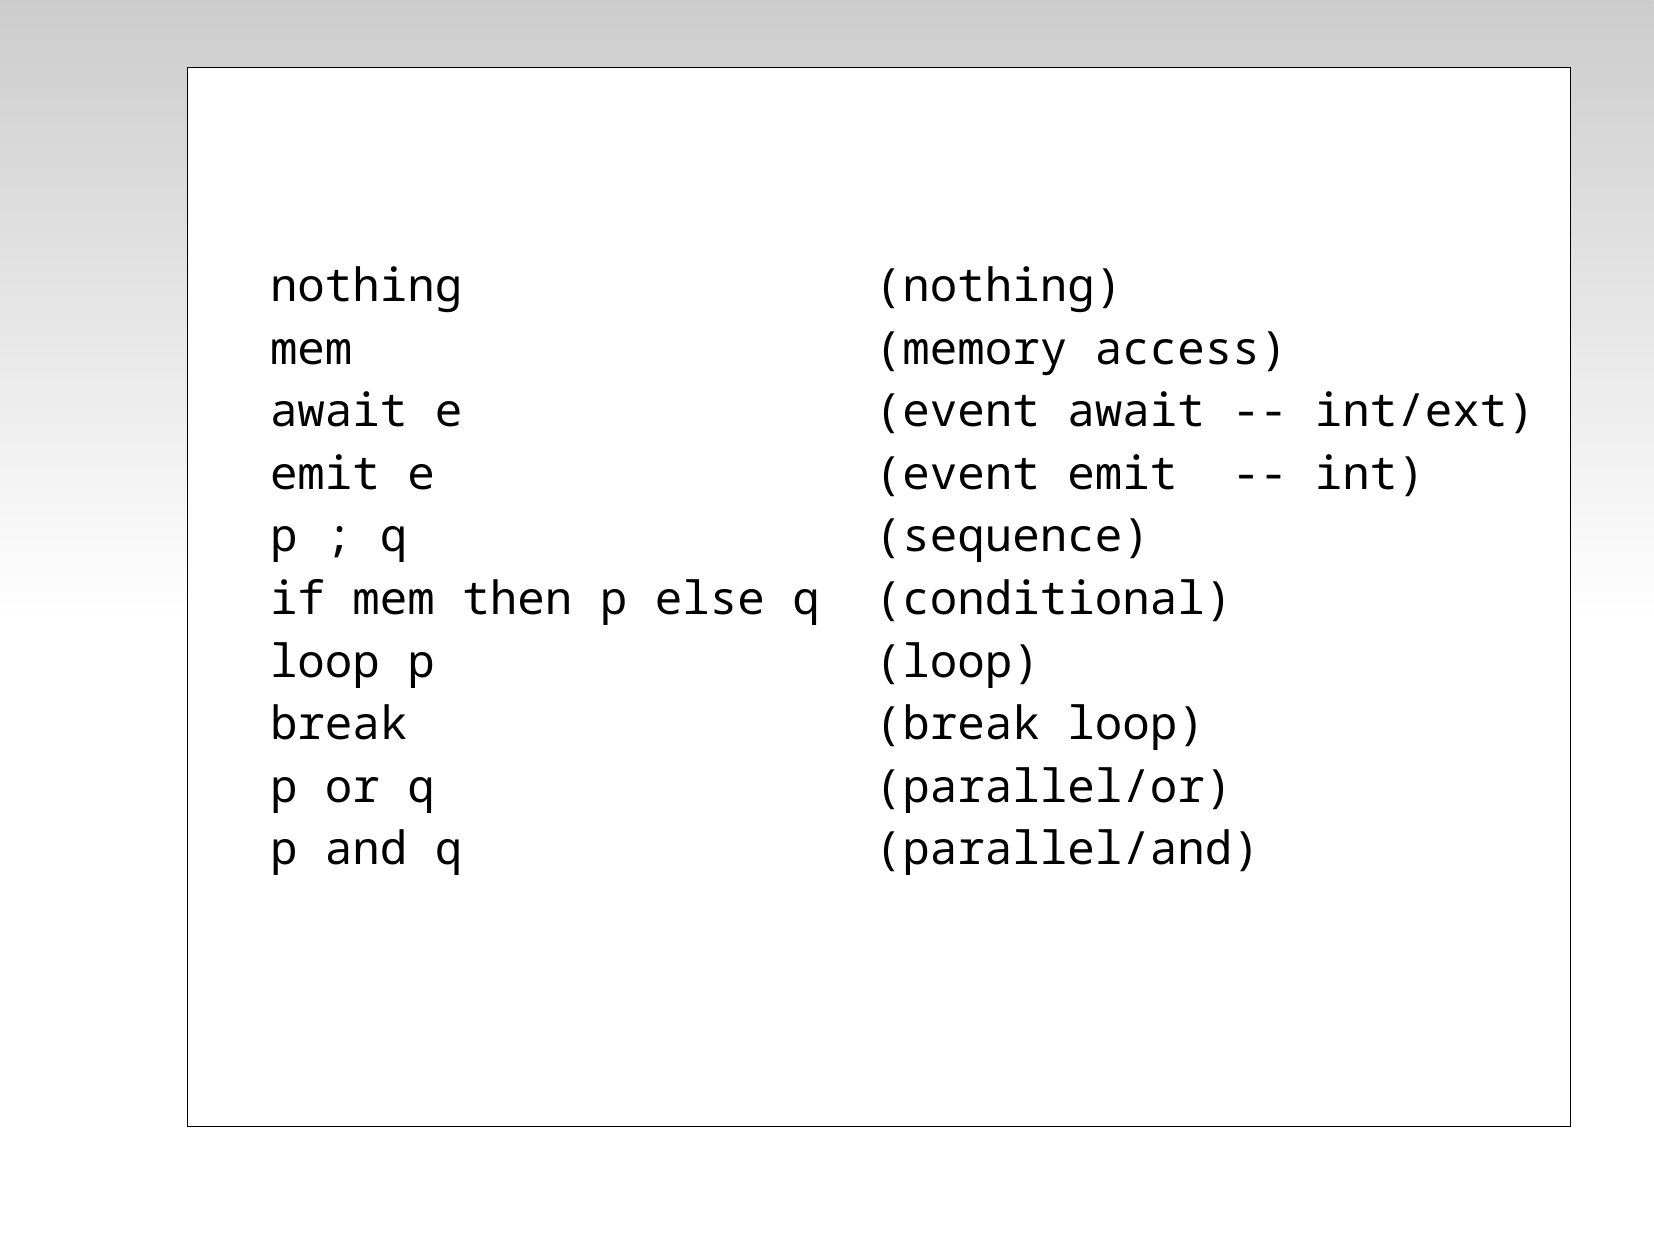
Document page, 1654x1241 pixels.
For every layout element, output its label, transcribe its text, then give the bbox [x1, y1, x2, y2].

subtitle nothing (nothing) mem (memory access) await e (event await -- int/ext) emit e (event emit -- int) p ; q (sequence) if mem then p else q (conditional) loop p (loop) break (break loop) p or q (parallel/or) p and q (parallel/and) [187, 67, 1571, 1127]
